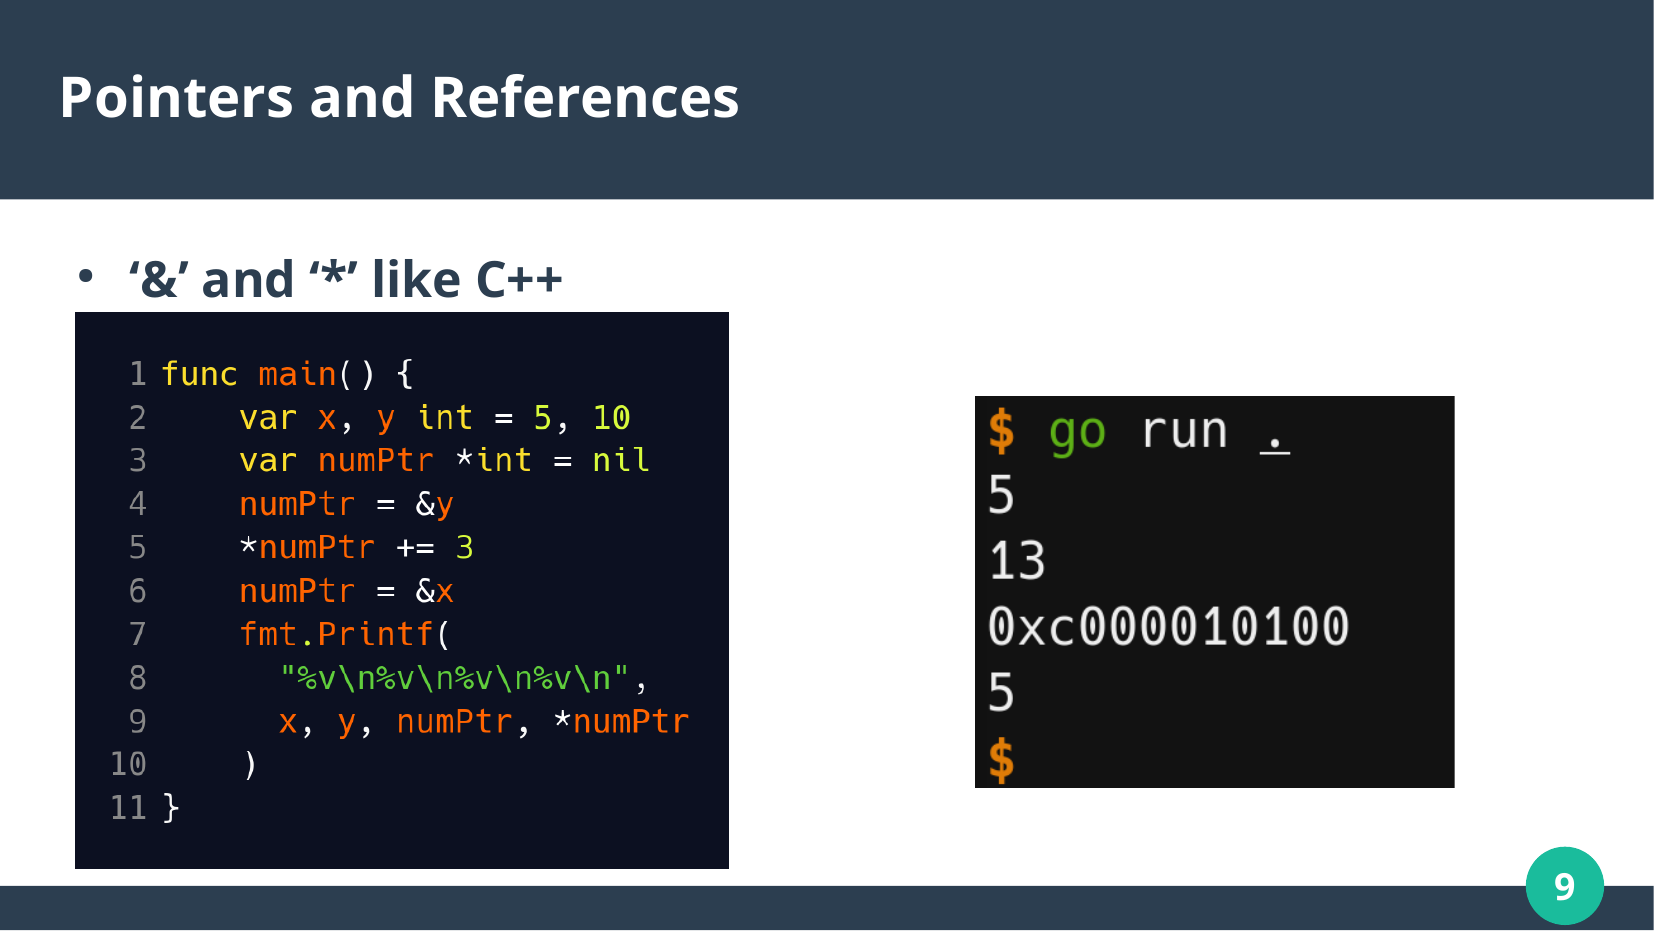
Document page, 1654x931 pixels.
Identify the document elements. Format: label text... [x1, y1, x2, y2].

title Pointers and References [59, 37, 1595, 155]
list ‘&’ and ‘*’ like C++ [59, 243, 1595, 338]
picture [75, 312, 729, 869]
picture [975, 396, 1455, 788]
